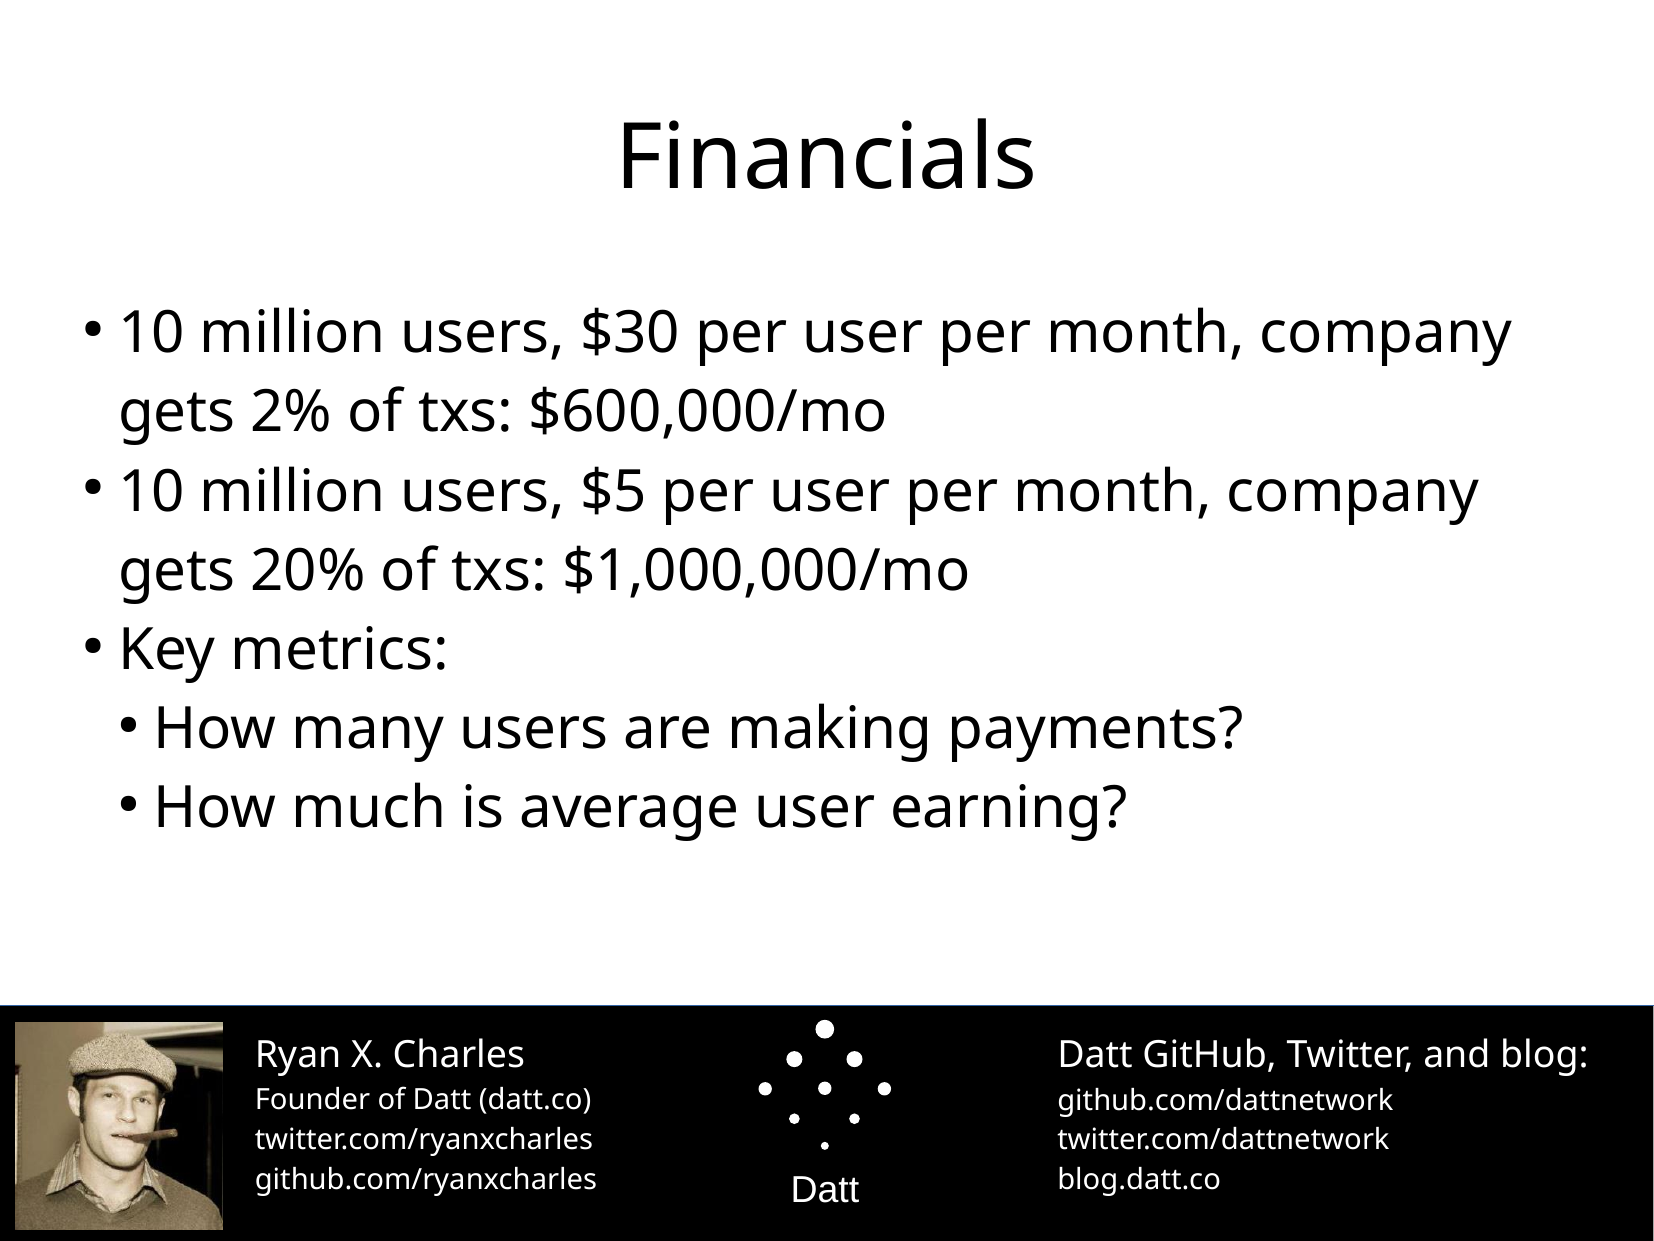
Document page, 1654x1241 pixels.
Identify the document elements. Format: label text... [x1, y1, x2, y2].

title Financials [82, 49, 1571, 257]
text_box Datt [735, 1161, 916, 1241]
text_box Datt GitHub, Twitter, and blog: github.com/dattnetwork twitter.com/dattnetwork blog.datt.co [1042, 1020, 1654, 1241]
picture [15, 1022, 223, 1231]
subtitle 10 million users, $30 per user per month, company gets 2% of txs: $600,000/mo 10 million users, $5 per user per month, company gets 20% of txs: $1,000,000/mo Key metrics: How many users are making payments? How much is average user earning? [82, 290, 1571, 991]
picture [757, 1017, 893, 1153]
text_box [0, 1005, 1654, 1241]
text_box Ryan X. Charles Founder of Datt (datt.co) twitter.com/ryanxcharles github.com/ryanxcharles [240, 1020, 976, 1241]
